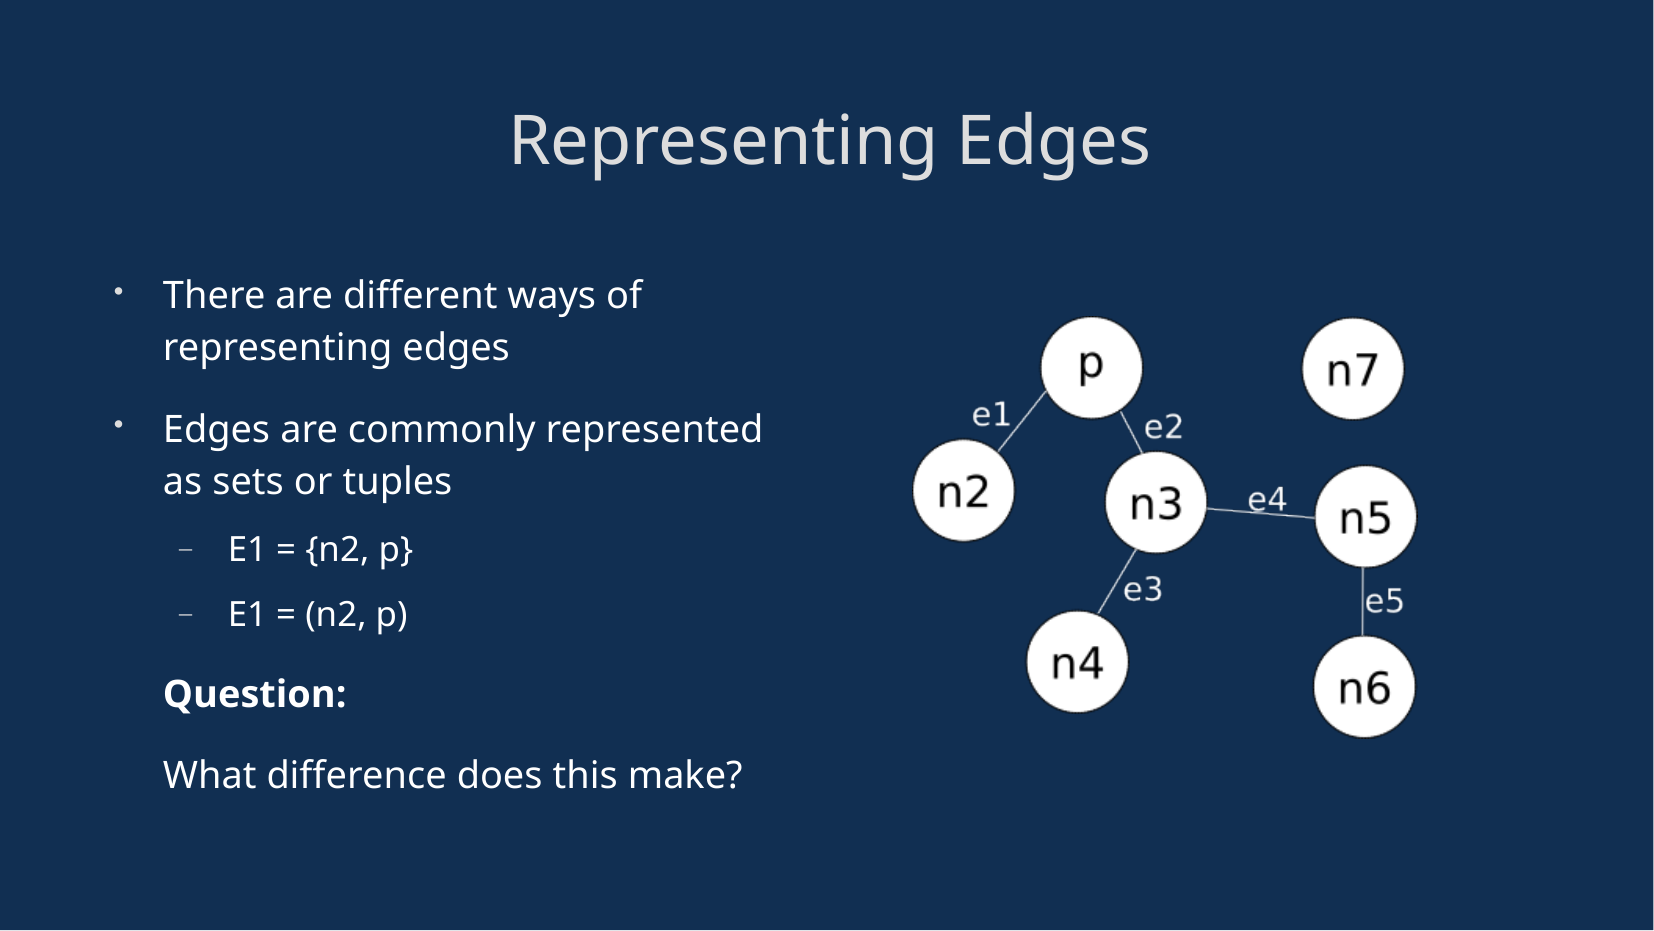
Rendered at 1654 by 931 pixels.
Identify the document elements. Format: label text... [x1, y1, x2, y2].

title Representing Edges [97, 56, 1563, 220]
picture [912, 316, 1418, 739]
list There are different ways of representing edges Edges are commonly represented as sets or tuples E1 = {n2, p} E1 = (n2, p) Question: What difference does this make? [97, 268, 813, 806]
